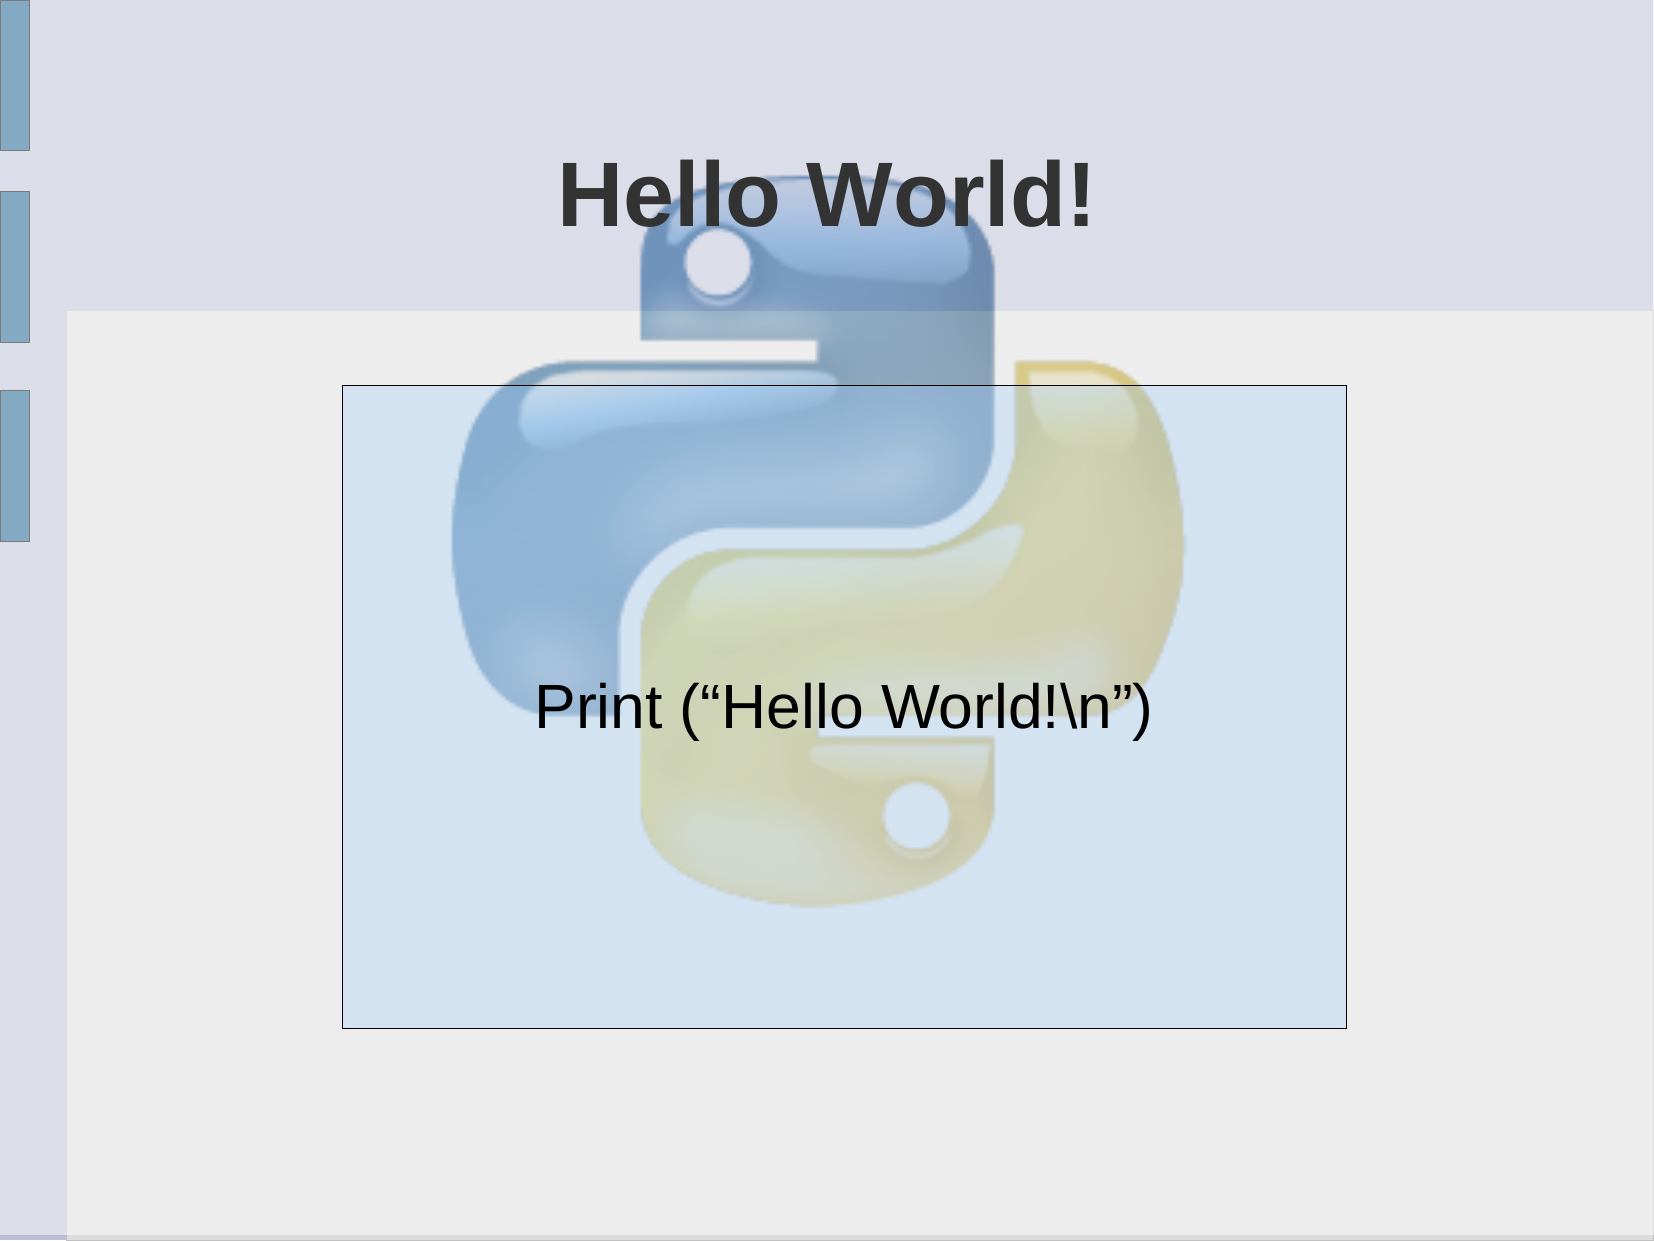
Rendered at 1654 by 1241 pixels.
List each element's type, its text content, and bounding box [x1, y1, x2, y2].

text_box Print (“Hello World!\n”) [342, 385, 1347, 1029]
title Hello World! [121, 91, 1534, 299]
picture [0, 0, 1654, 1235]
